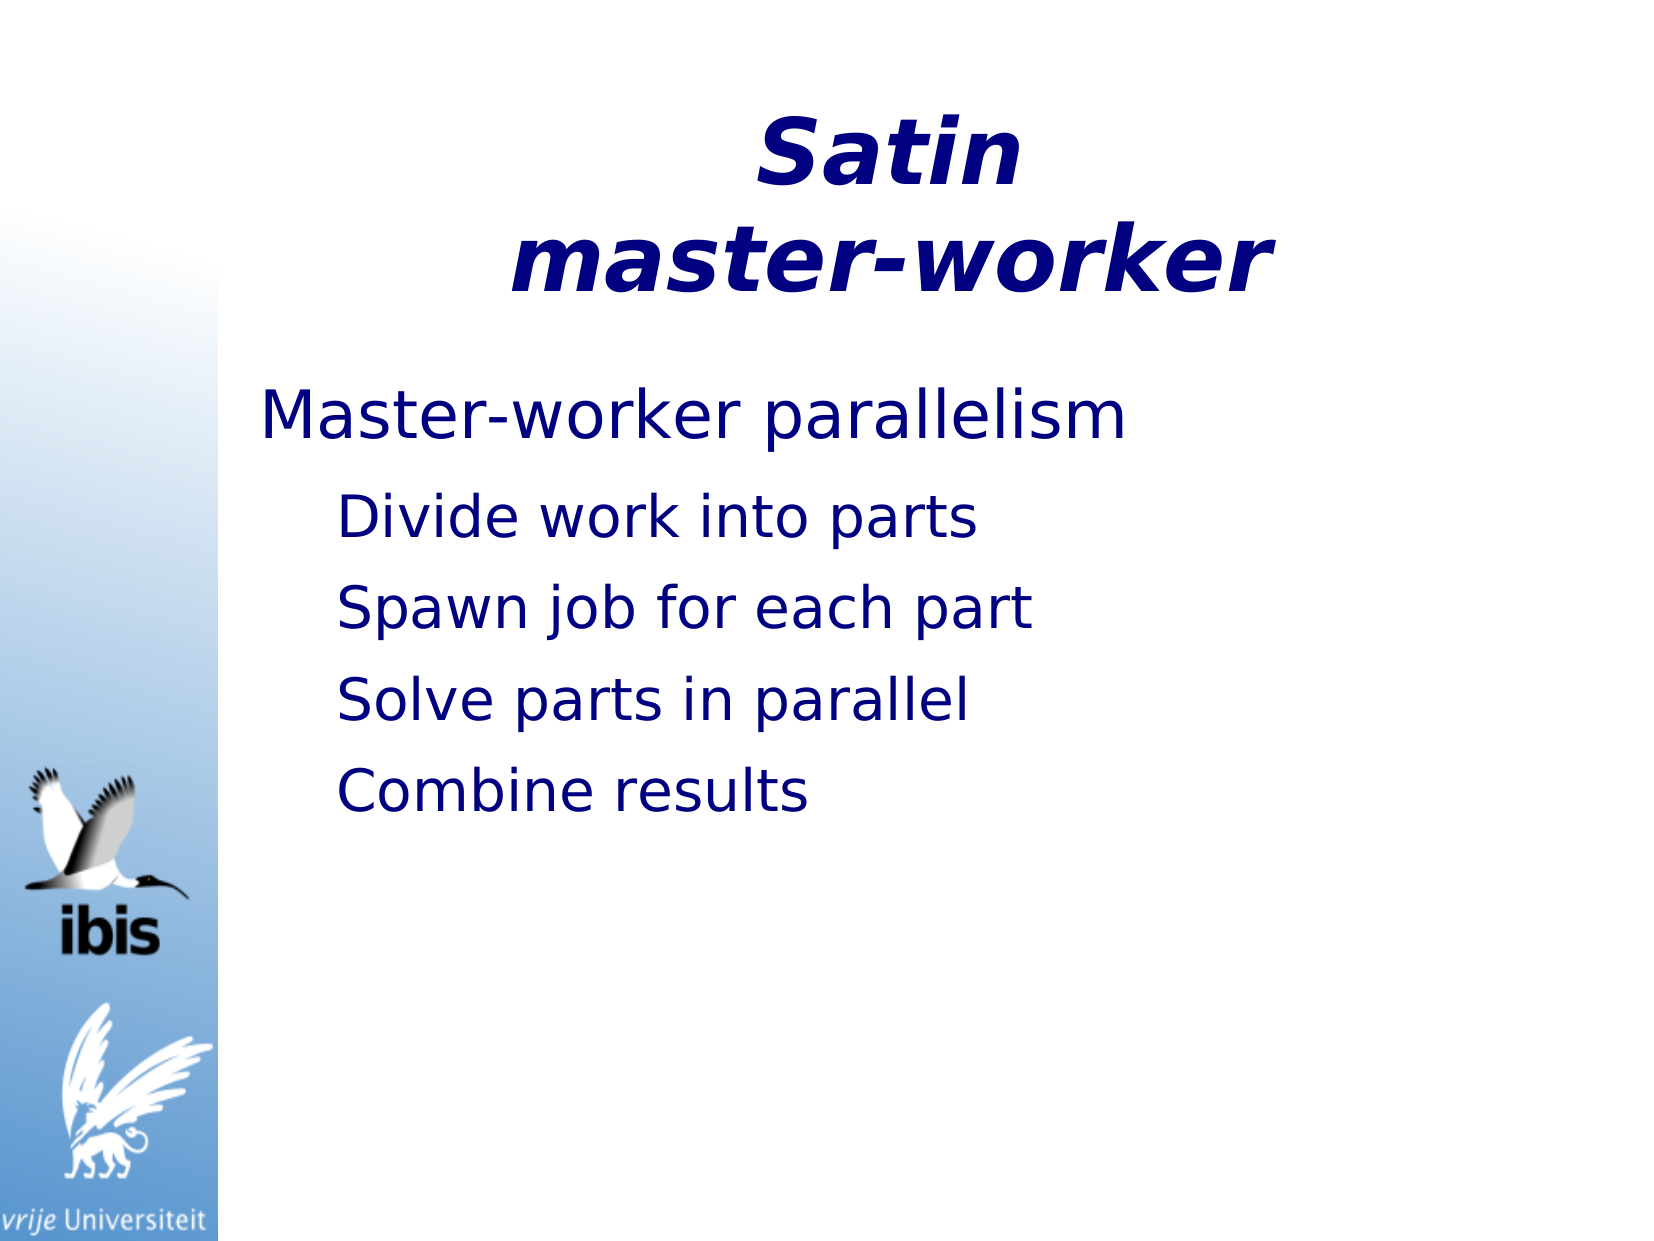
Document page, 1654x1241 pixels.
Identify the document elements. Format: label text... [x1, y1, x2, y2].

title Satin master-worker [248, 99, 1534, 314]
list Master-worker parallelism Divide work into parts Spawn job for each part Solve parts in parallel Combine results [241, 376, 1654, 1158]
picture [0, 0, 218, 1241]
